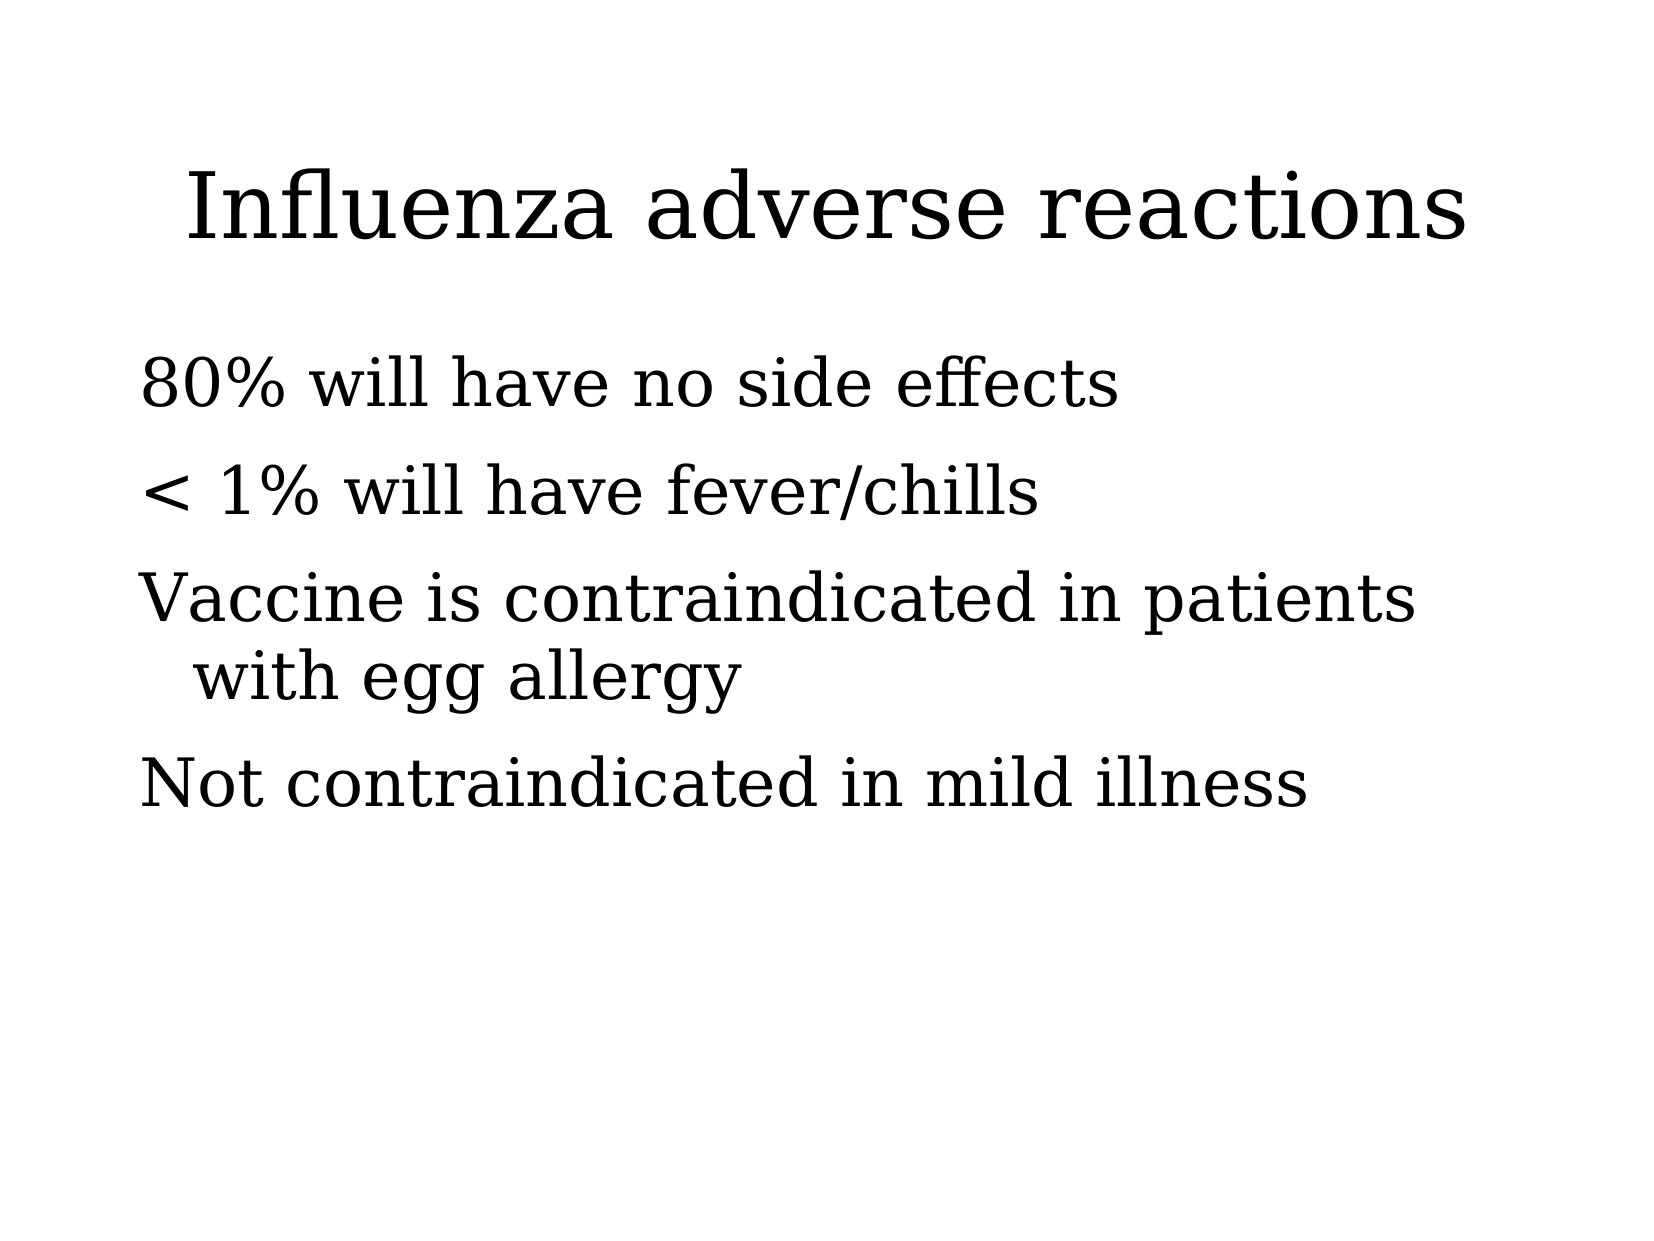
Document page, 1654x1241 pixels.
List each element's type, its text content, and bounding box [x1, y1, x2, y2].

title Influenza adverse reactions [121, 102, 1534, 311]
list 80% will have no side effects < 1% will have fever/chills Vaccine is contraindicated in patients with egg allergy Not contraindicated in mild illness [121, 344, 1534, 1127]
